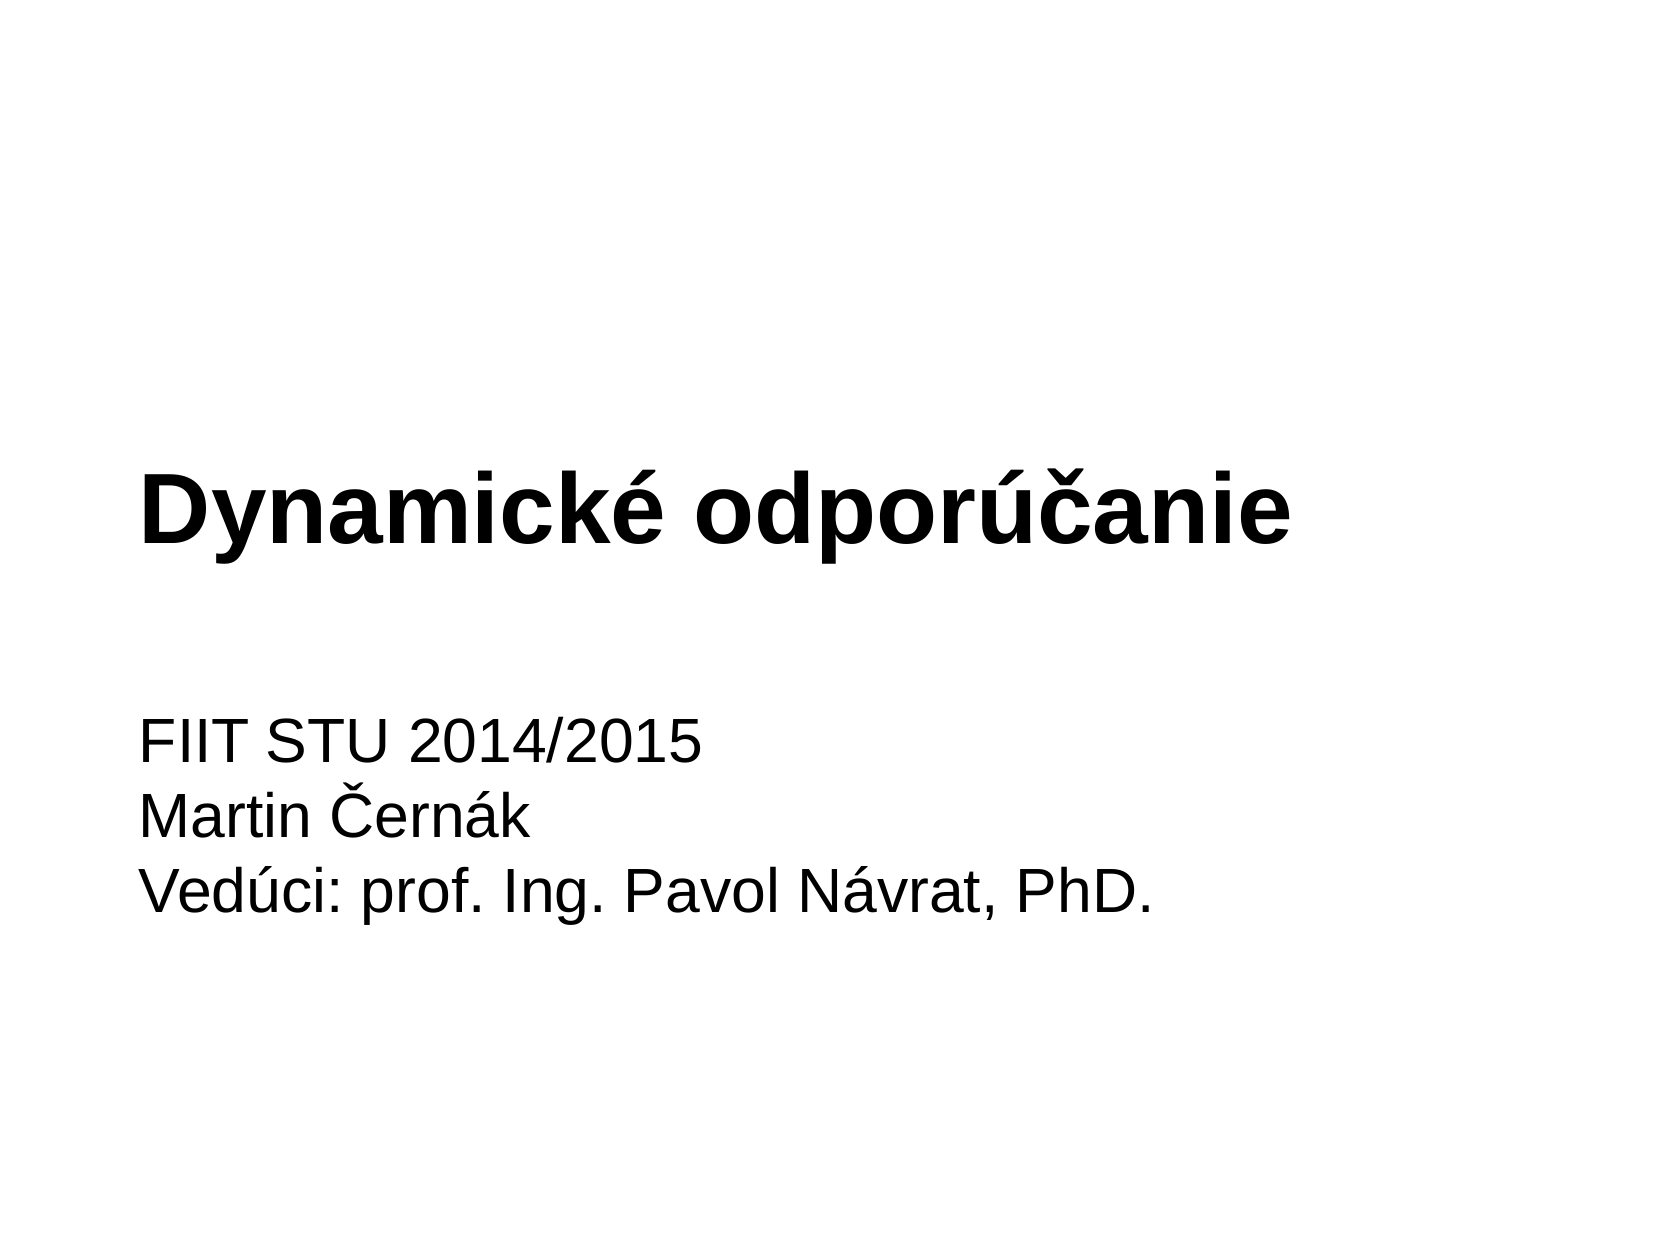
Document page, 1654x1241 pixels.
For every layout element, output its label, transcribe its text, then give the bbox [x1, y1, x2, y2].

title Dynamické odporúčanie [124, 381, 1530, 579]
subtitle FIIT STU 2014/2015 Martin Černák Vedúci: prof. Ing. Pavol Návrat, PhD. [124, 684, 1530, 874]
